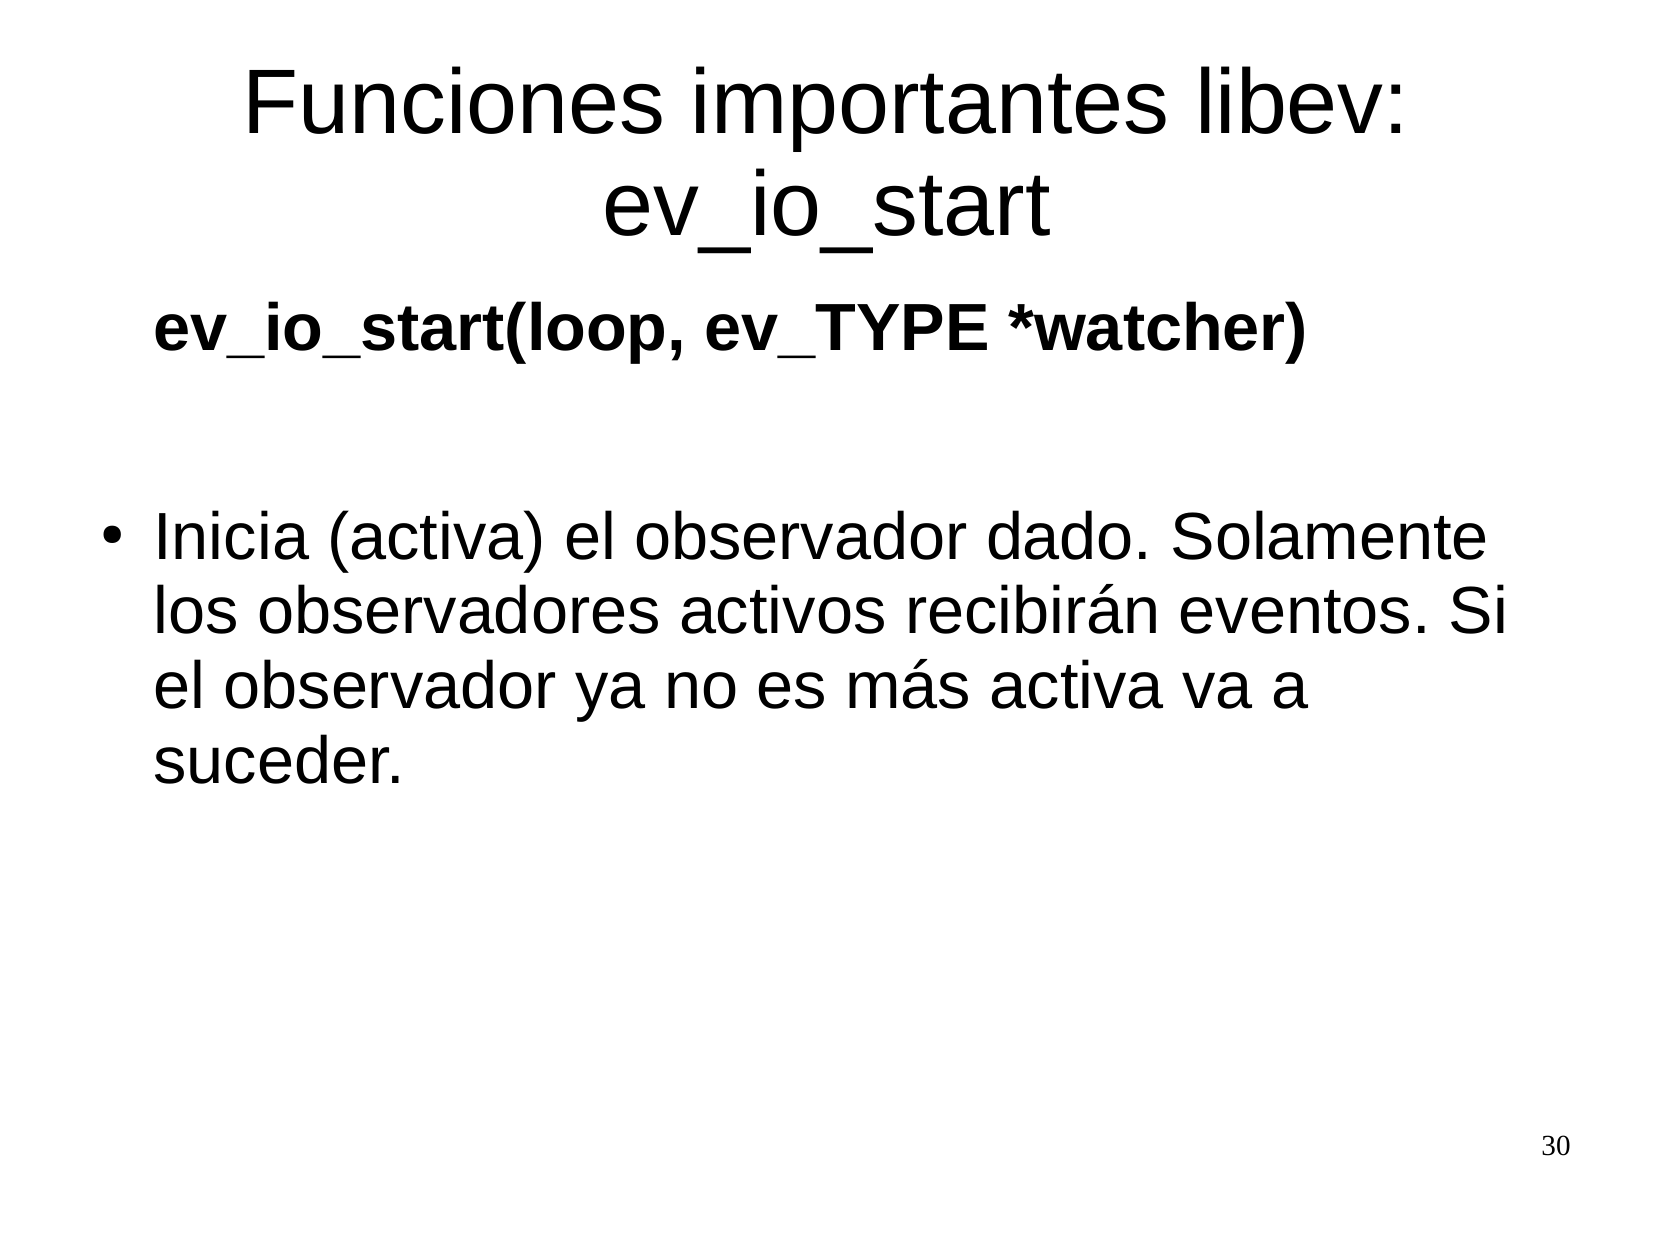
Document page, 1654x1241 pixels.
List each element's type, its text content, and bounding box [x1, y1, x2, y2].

title Funciones importantes libev: ev_io_start [82, 49, 1571, 257]
list ev_io_start(loop, ev_TYPE *watcher) Inicia (activa) el observador dado. Solamente los observadores activos recibirán eventos. Si el observador ya no es más activa va a suceder. [82, 290, 1538, 1010]
